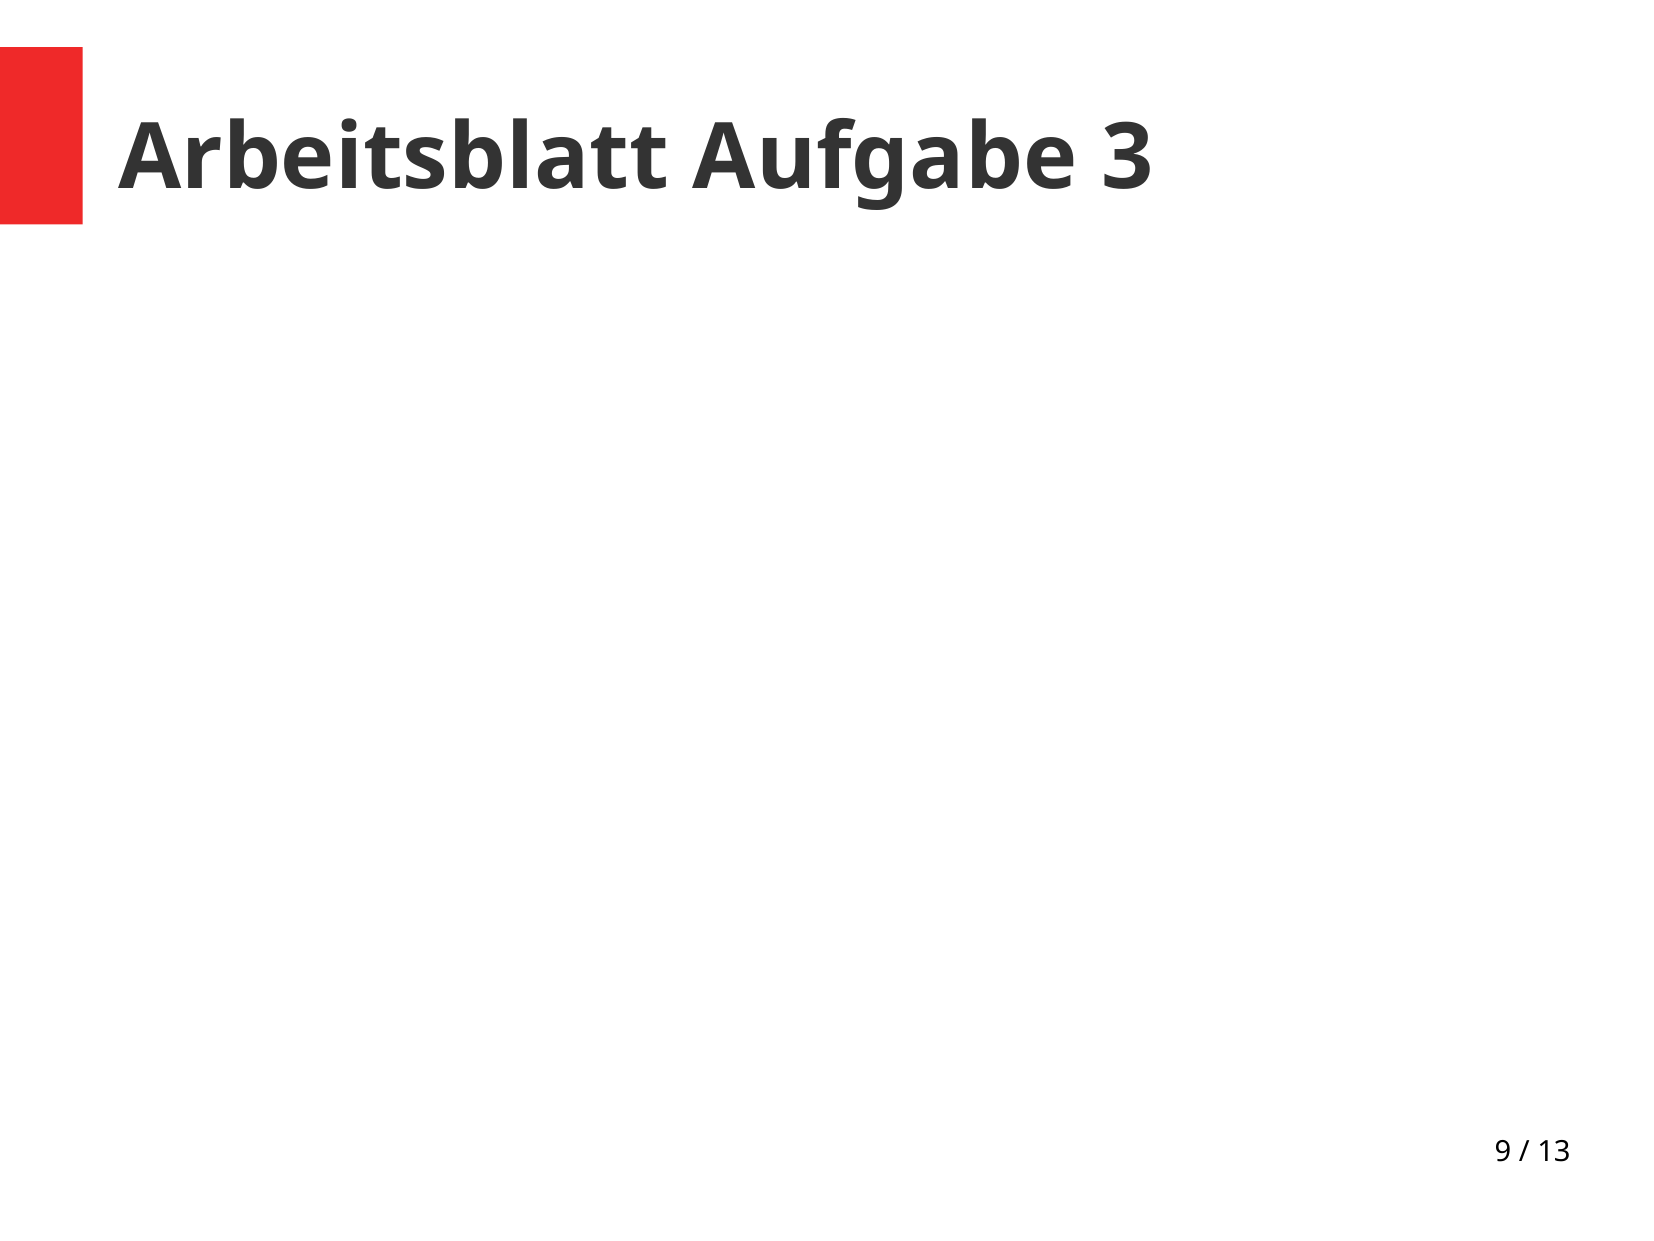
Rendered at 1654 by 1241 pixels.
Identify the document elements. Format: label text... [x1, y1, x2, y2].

title Arbeitsblatt Aufgabe 3 [118, 49, 1571, 257]
